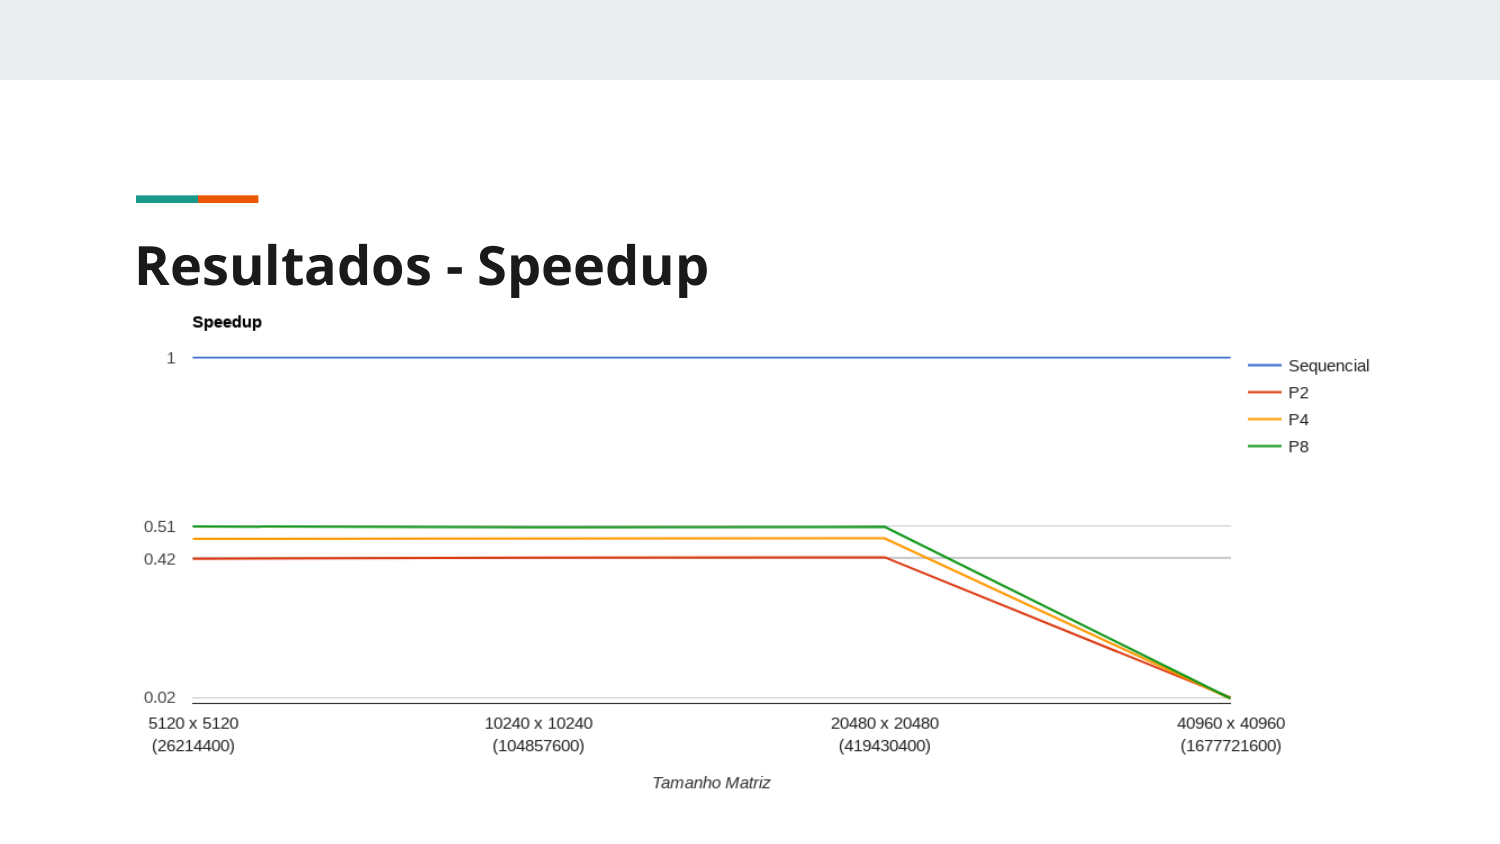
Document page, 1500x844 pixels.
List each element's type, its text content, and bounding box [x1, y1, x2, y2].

picture [126, 304, 1375, 794]
title Resultados - Speedup [119, 216, 1381, 305]
